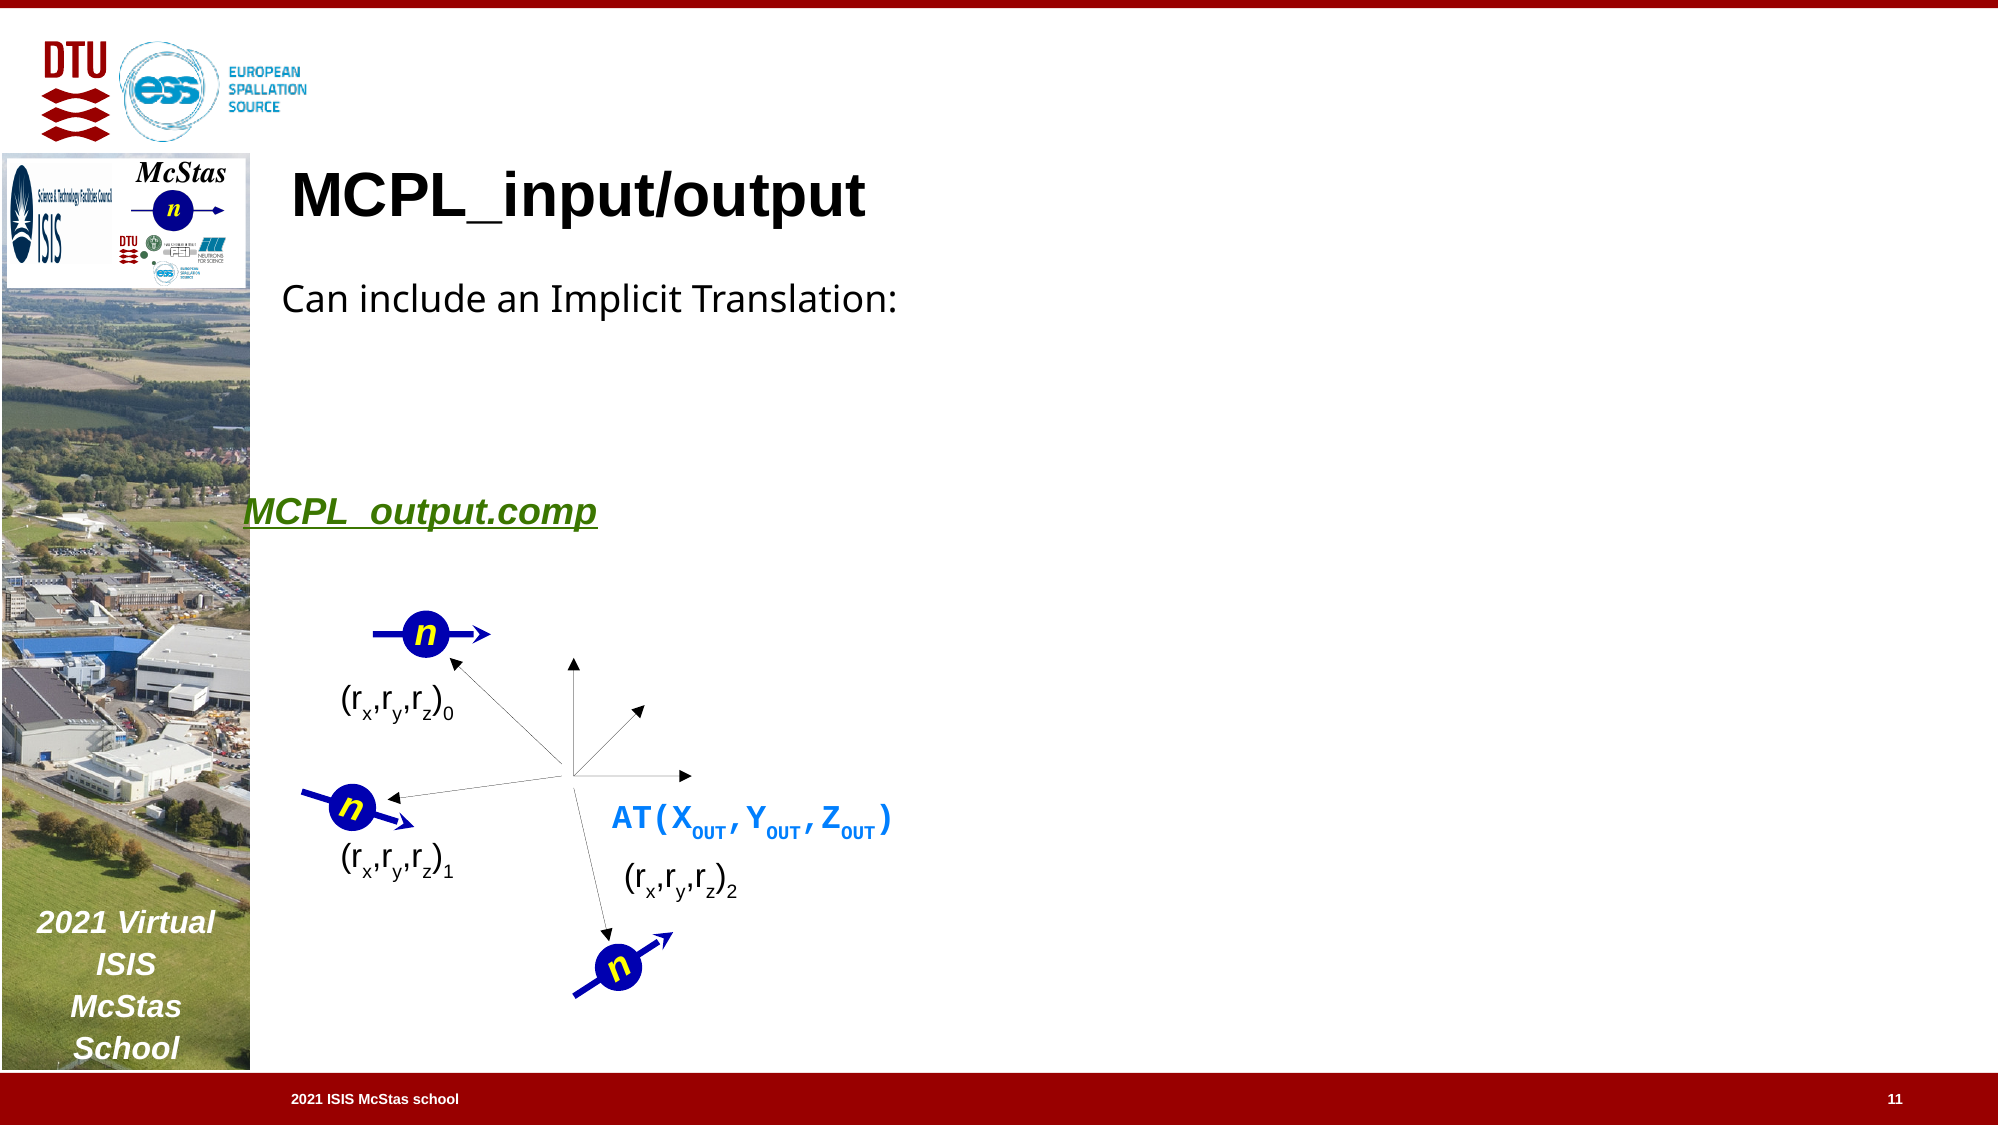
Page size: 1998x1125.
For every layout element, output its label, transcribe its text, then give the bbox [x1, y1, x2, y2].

picture [119, 41, 307, 142]
title MCPL_input/output [291, 69, 1819, 230]
text_box n [399, 601, 453, 661]
text_box AT(XOUT,YOUT,ZOUT) [597, 787, 911, 851]
text_box (rx,ry,rz)0 [325, 668, 469, 732]
text_box MCPL_output.comp [235, 479, 775, 540]
text_box Can include an Implicit Translation: [266, 268, 922, 328]
text_box (rx,ry,rz)1 [325, 826, 469, 890]
picture [2, 153, 250, 1070]
text_box (rx,ry,rz)2 [609, 851, 753, 910]
text_box n [319, 767, 388, 827]
text_box n [578, 925, 655, 1005]
slide_number <number> [1887, 1088, 1909, 1110]
